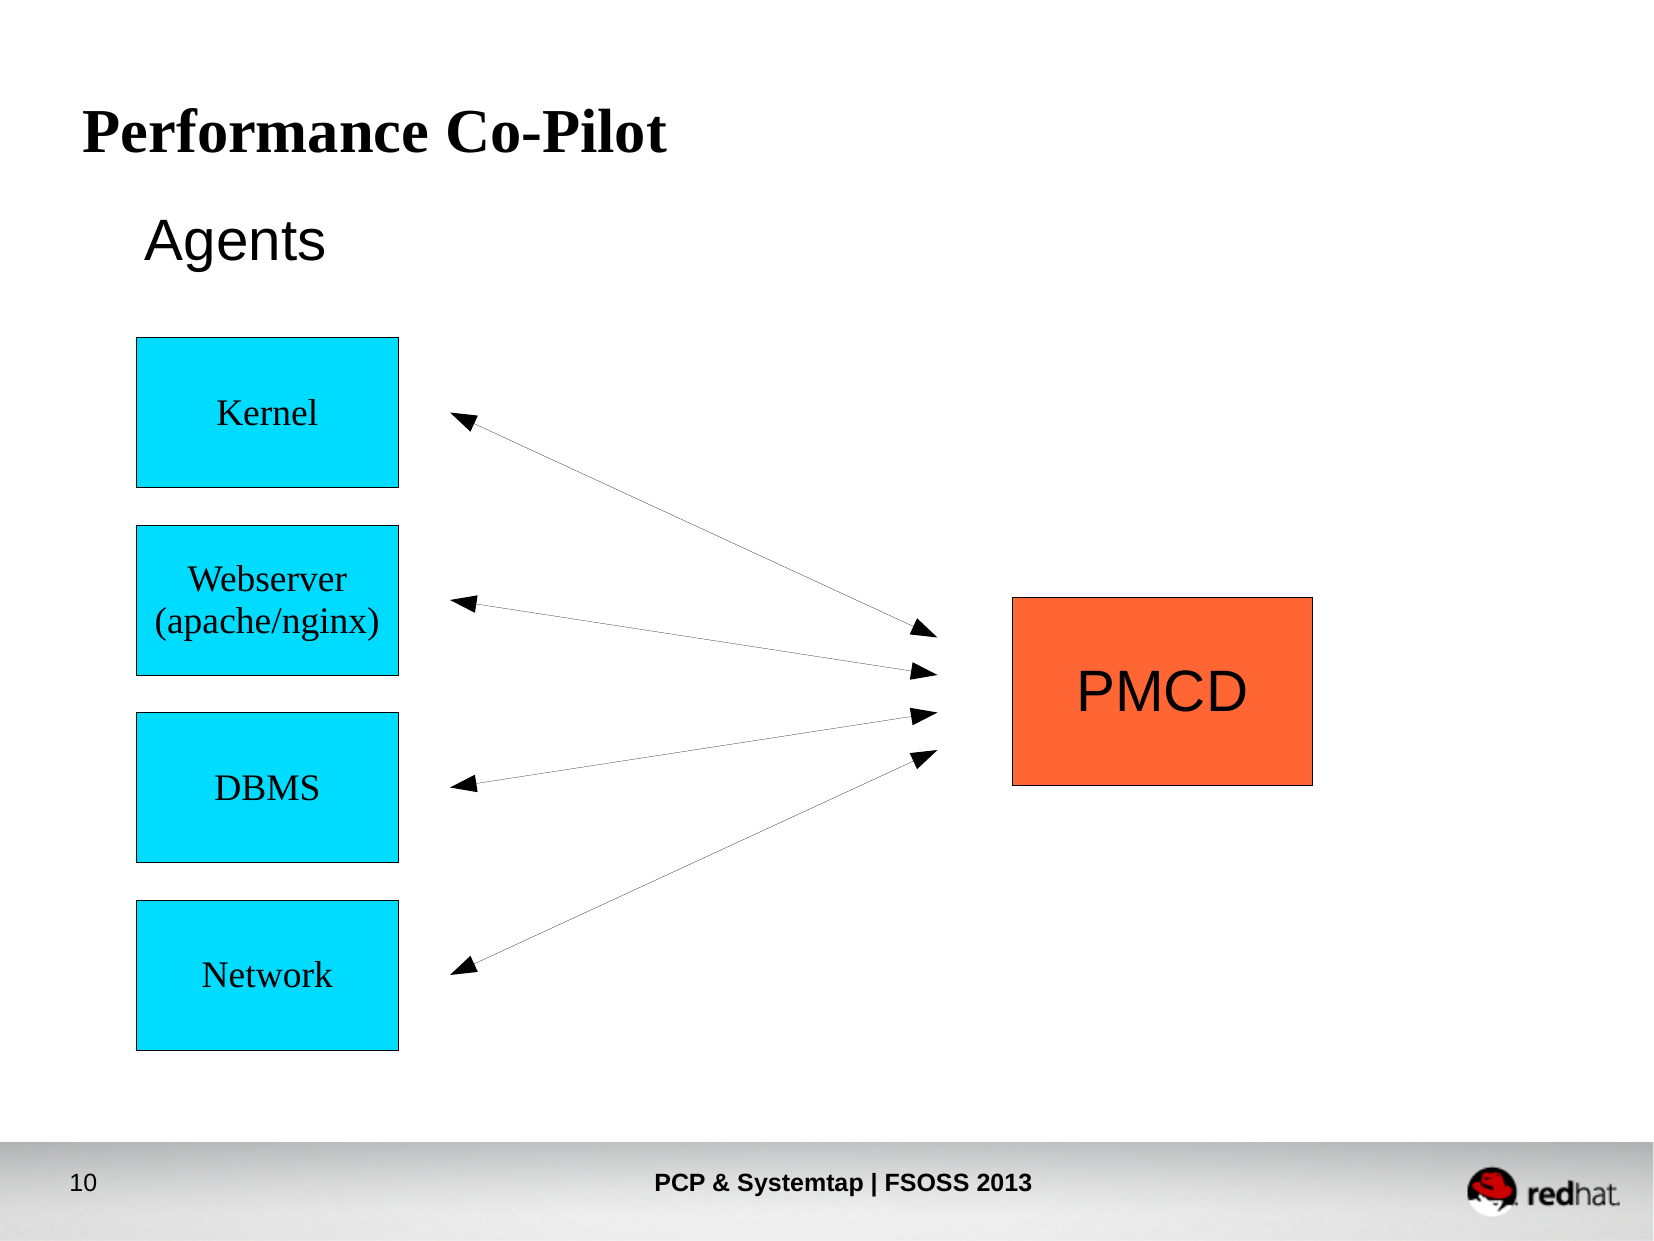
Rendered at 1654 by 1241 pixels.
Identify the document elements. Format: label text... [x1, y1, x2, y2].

text_box Network [136, 900, 399, 1051]
text_box PMCD [1012, 597, 1313, 786]
text_box Agents [130, 200, 342, 281]
text_box DBMS [136, 712, 399, 863]
picture [0, 1142, 1654, 1241]
title Performance Co-Pilot [82, 37, 1571, 226]
text_box Kernel [136, 337, 399, 488]
text_box Webserver (apache/nginx) [136, 525, 399, 676]
